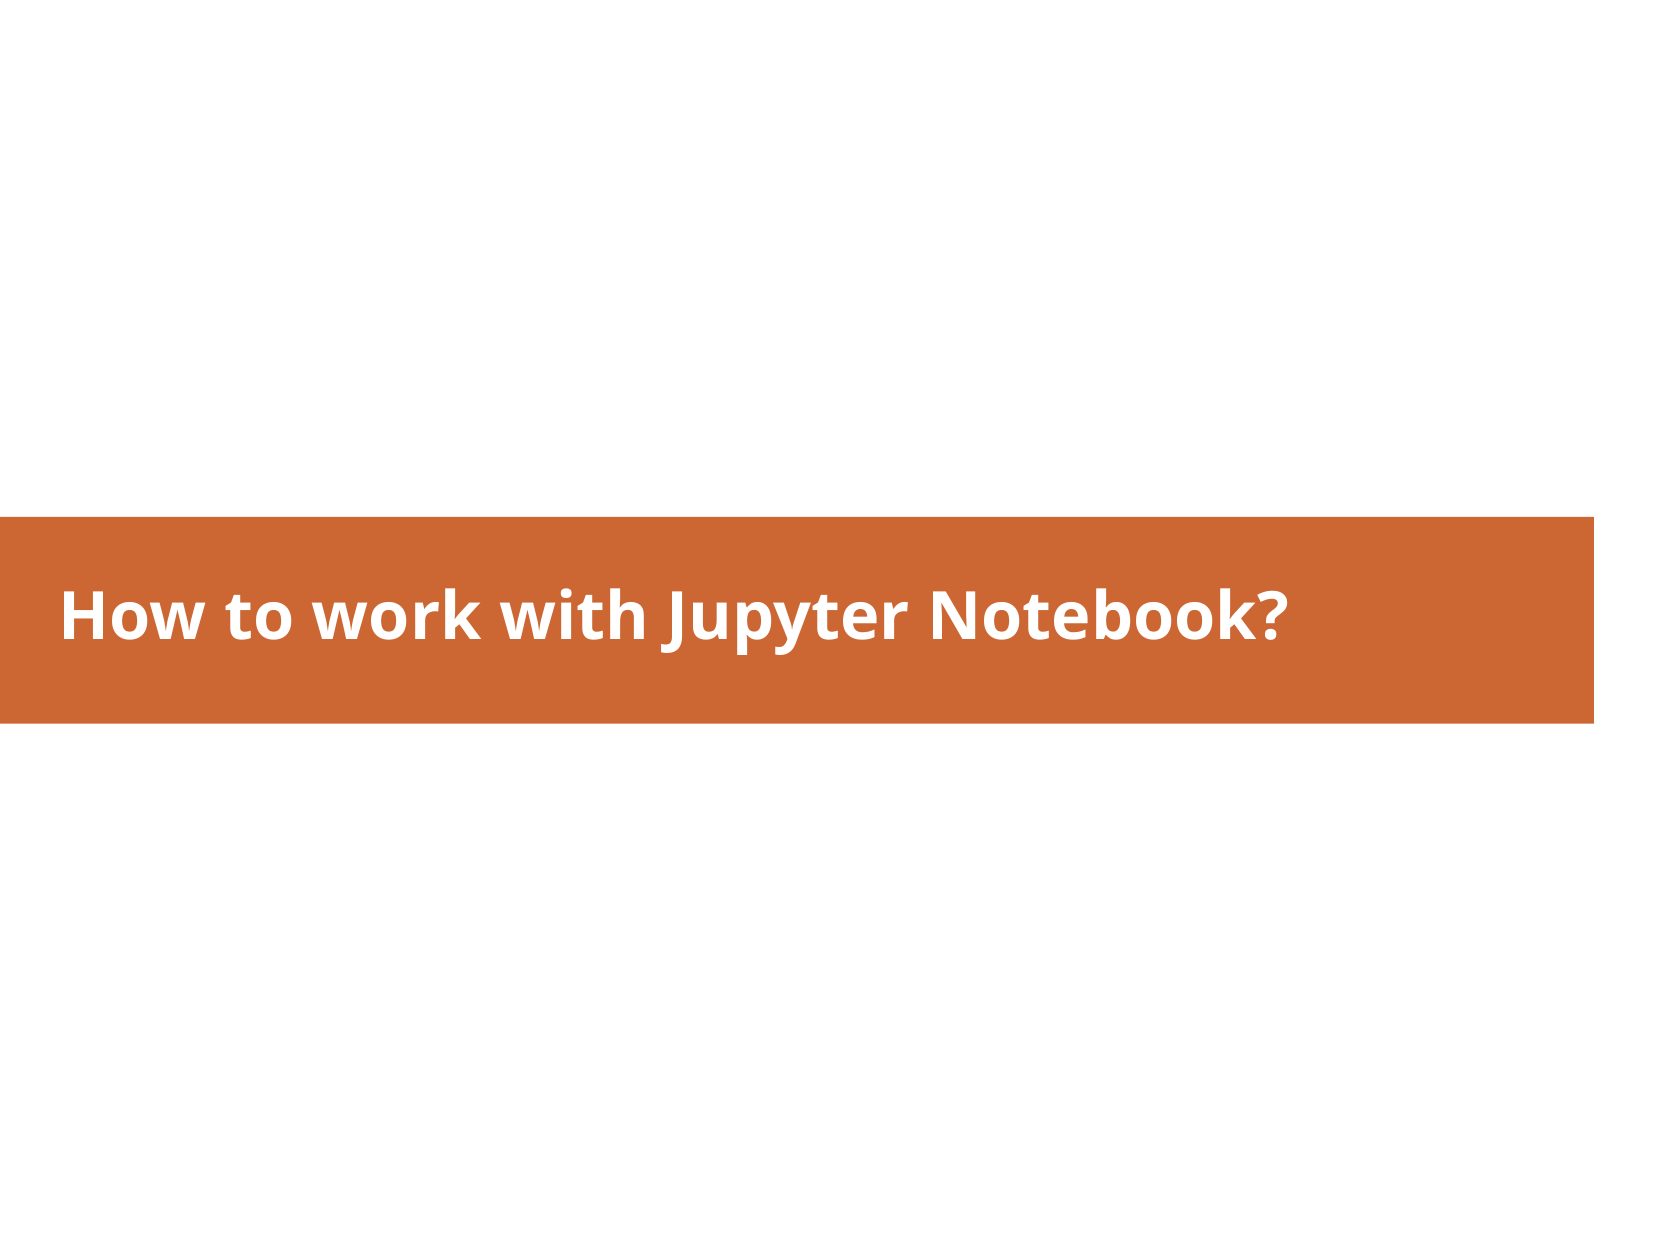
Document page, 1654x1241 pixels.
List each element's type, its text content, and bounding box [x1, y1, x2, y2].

title How to work with Jupyter Notebook? [58, 579, 1594, 659]
